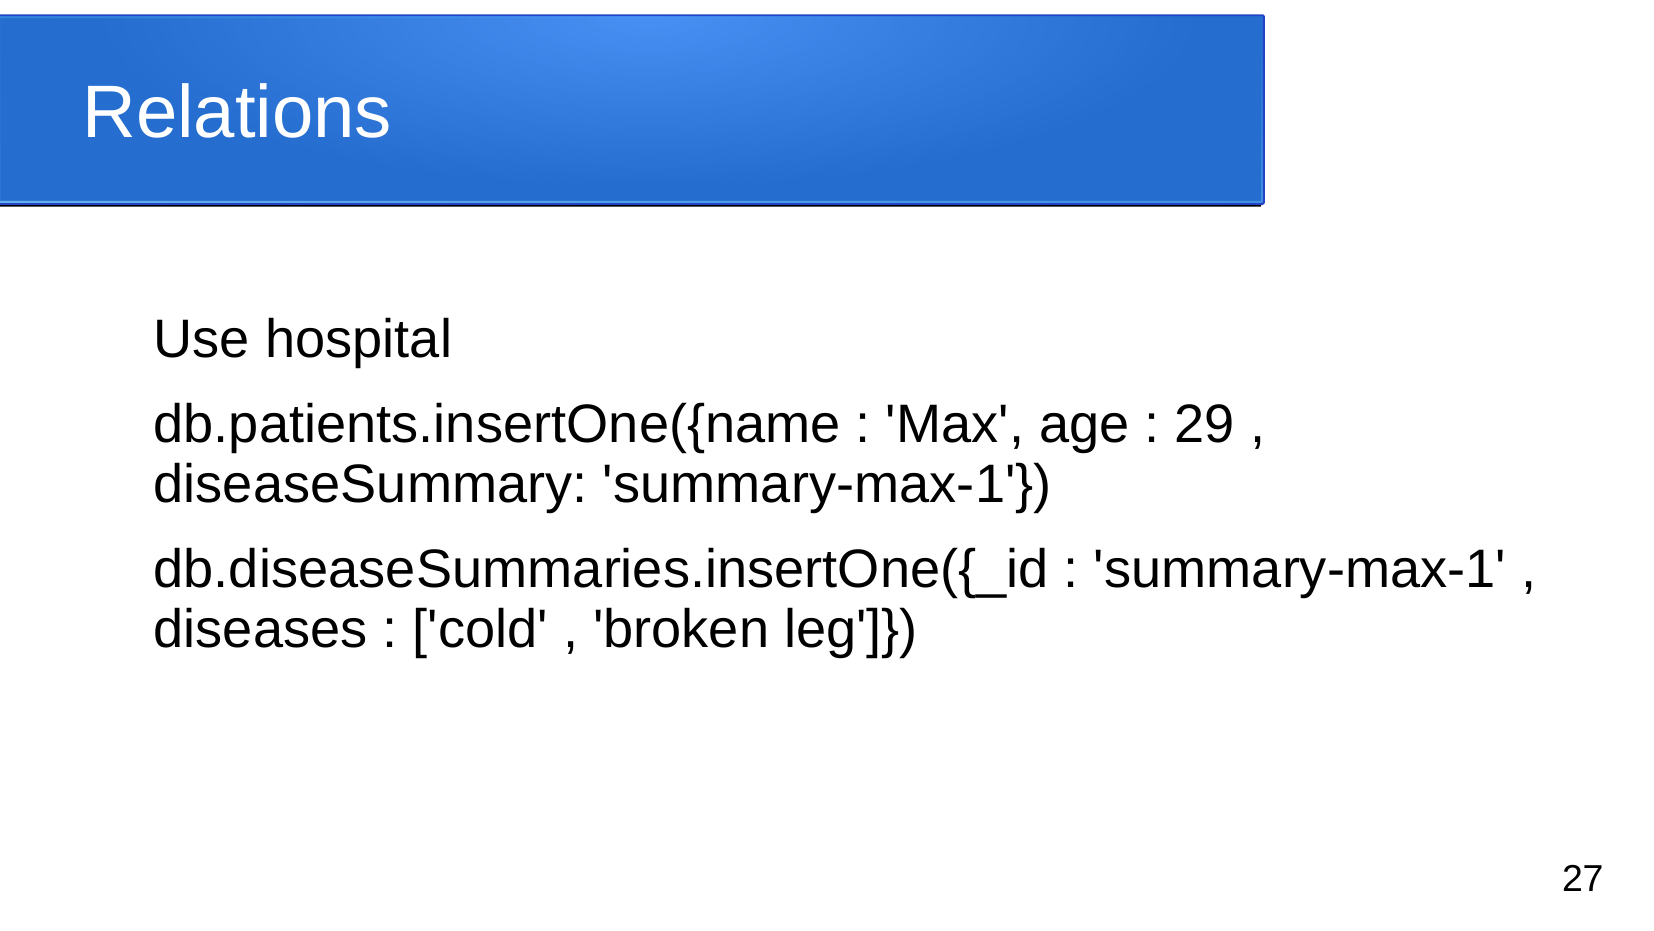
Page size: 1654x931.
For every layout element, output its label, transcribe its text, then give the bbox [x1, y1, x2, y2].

list Use hospital db.patients.insertOne({name : 'Max', age : 29 , diseaseSummary: 'summary-max-1'}) db.diseaseSummaries.insertOne({_id : 'summary-max-1' , diseases : ['cold' , 'broken leg']}) [82, 224, 1571, 764]
title Relations [82, 35, 1235, 189]
text_box 27 [1547, 850, 1619, 908]
